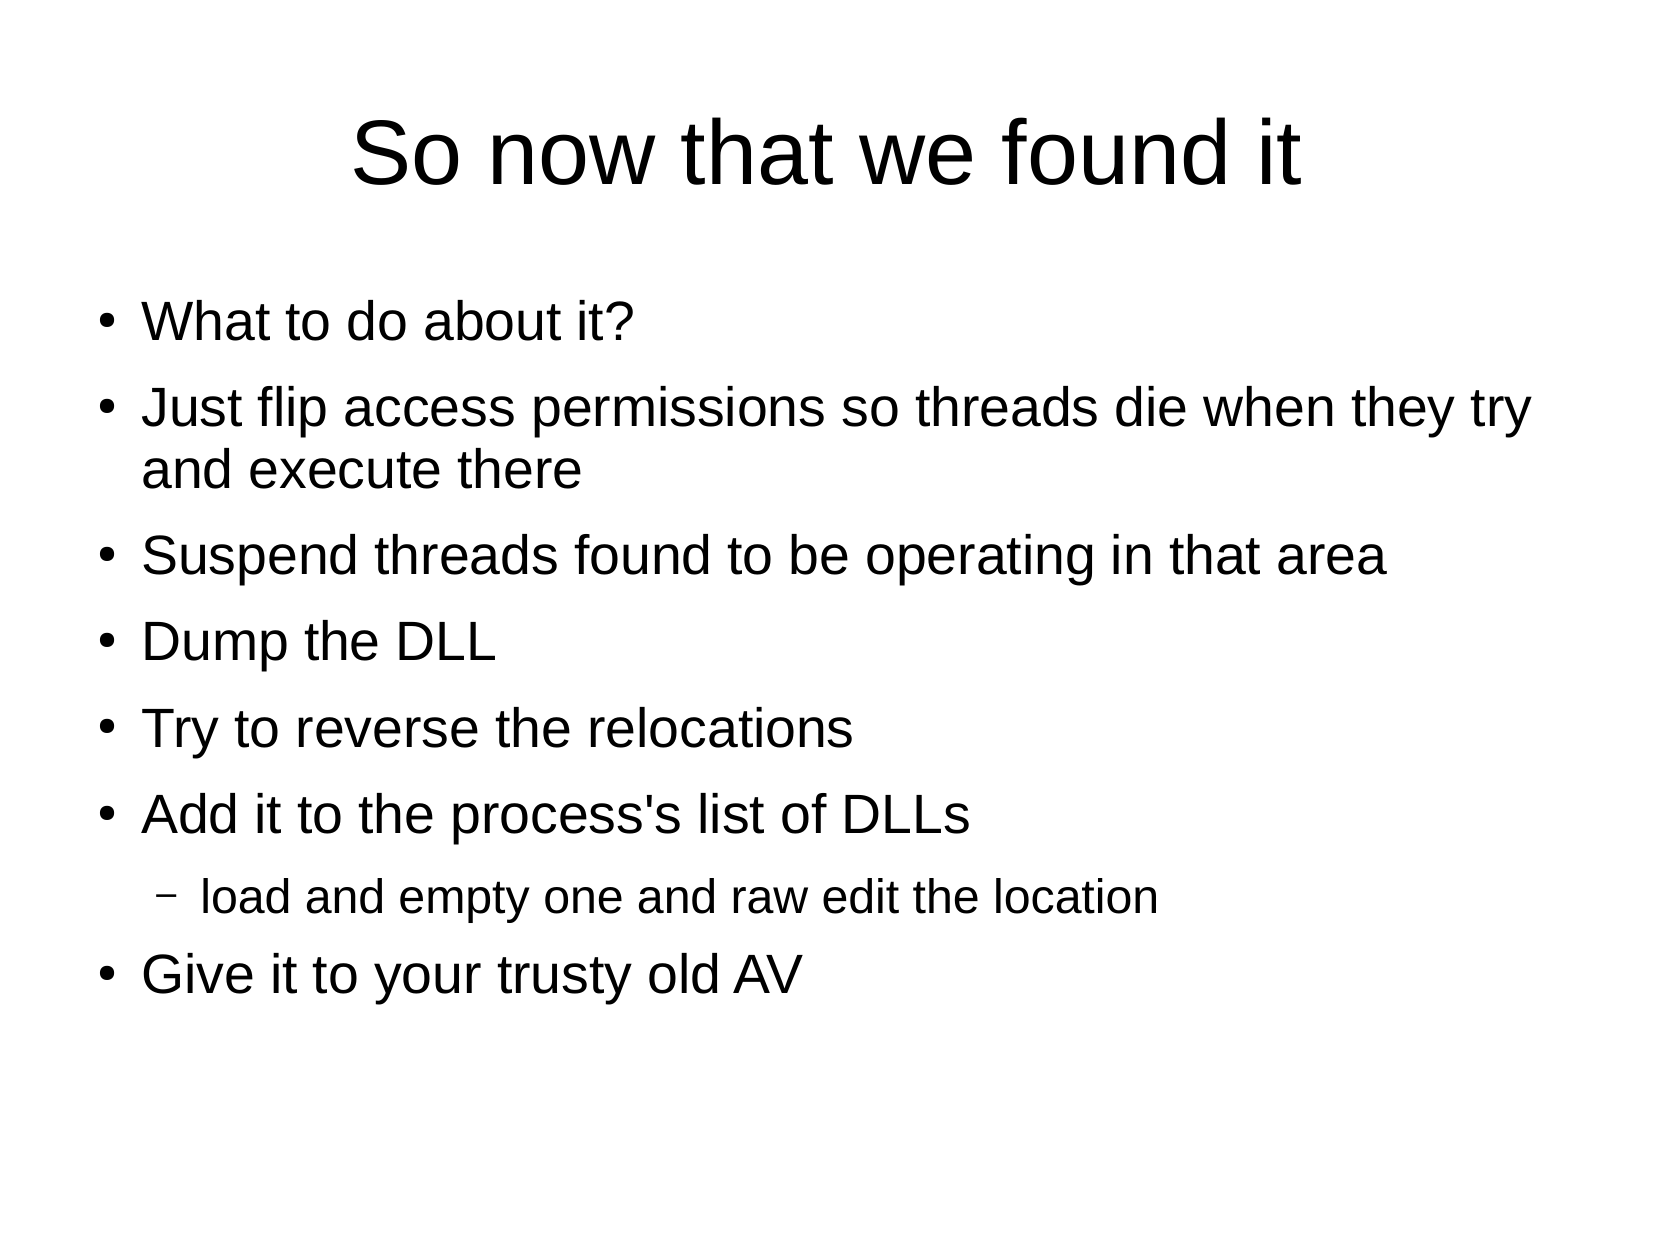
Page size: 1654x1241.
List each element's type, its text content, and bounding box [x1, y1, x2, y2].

list What to do about it? Just flip access permissions so threads die when they try and execute there Suspend threads found to be operating in that area Dump the DLL Try to reverse the relocations Add it to the process's list of DLLs load and empty one and raw edit the location Give it to your trusty old AV [82, 290, 1538, 1010]
title So now that we found it [82, 49, 1571, 257]
